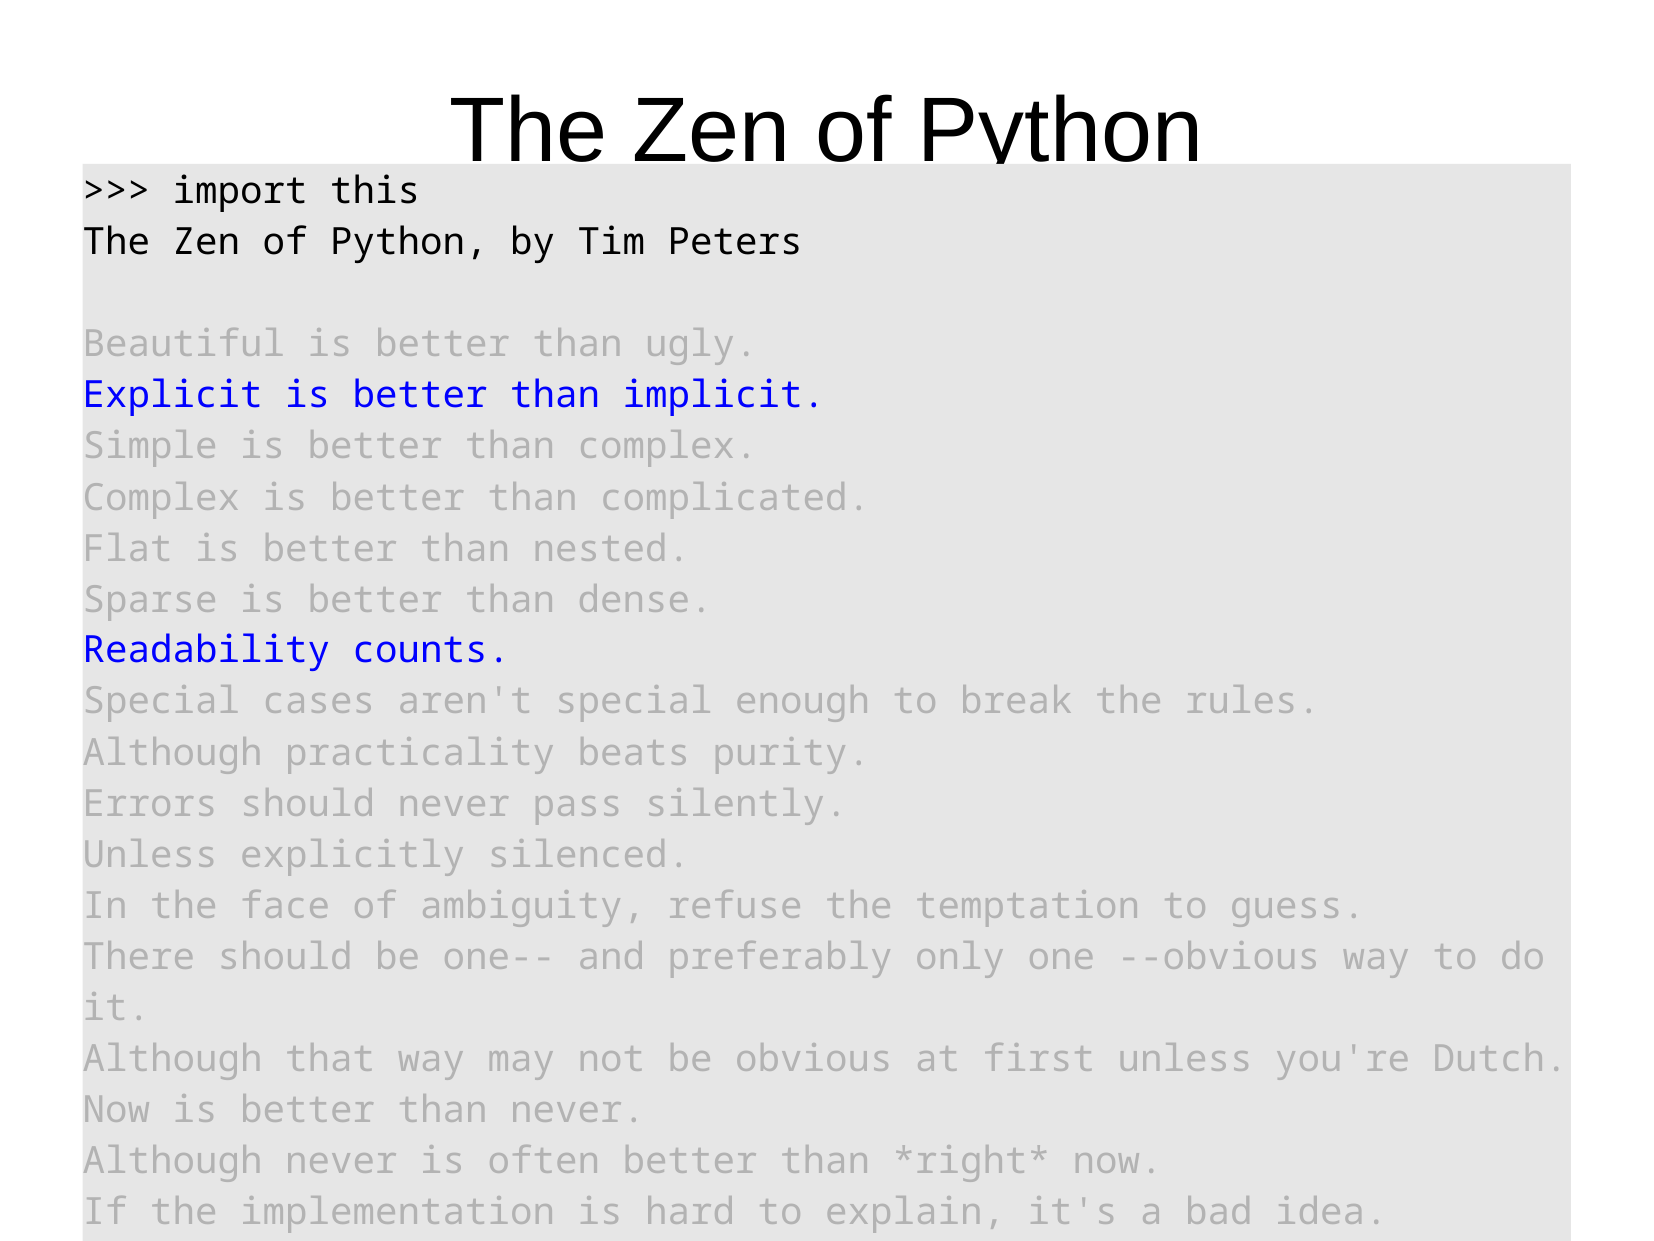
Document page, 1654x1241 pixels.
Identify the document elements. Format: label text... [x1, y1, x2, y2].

subtitle >>> import this The Zen of Python, by Tim Peters Beautiful is better than ugly. Explicit is better than implicit. Simple is better than complex. Complex is better than complicated. Flat is better than nested. Sparse is better than dense. Readability counts. Special cases aren't special enough to break the rules. Although practicality beats purity. Errors should never pass silently. Unless explicitly silenced. In the face of ambiguity, refuse the temptation to guess. There should be one-- and preferably only one --obvious way to do it. Although that way may not be obvious at first unless you're Dutch. Now is better than never. Although never is often better than *right* now. If the implementation is hard to explain, it's a bad idea. If the implementation is easy to explain, it may be a good idea. Namespaces are one honking great idea -- let's do more of those! [82, 309, 1571, 1192]
title The Zen of Python once again [82, 49, 1571, 163]
